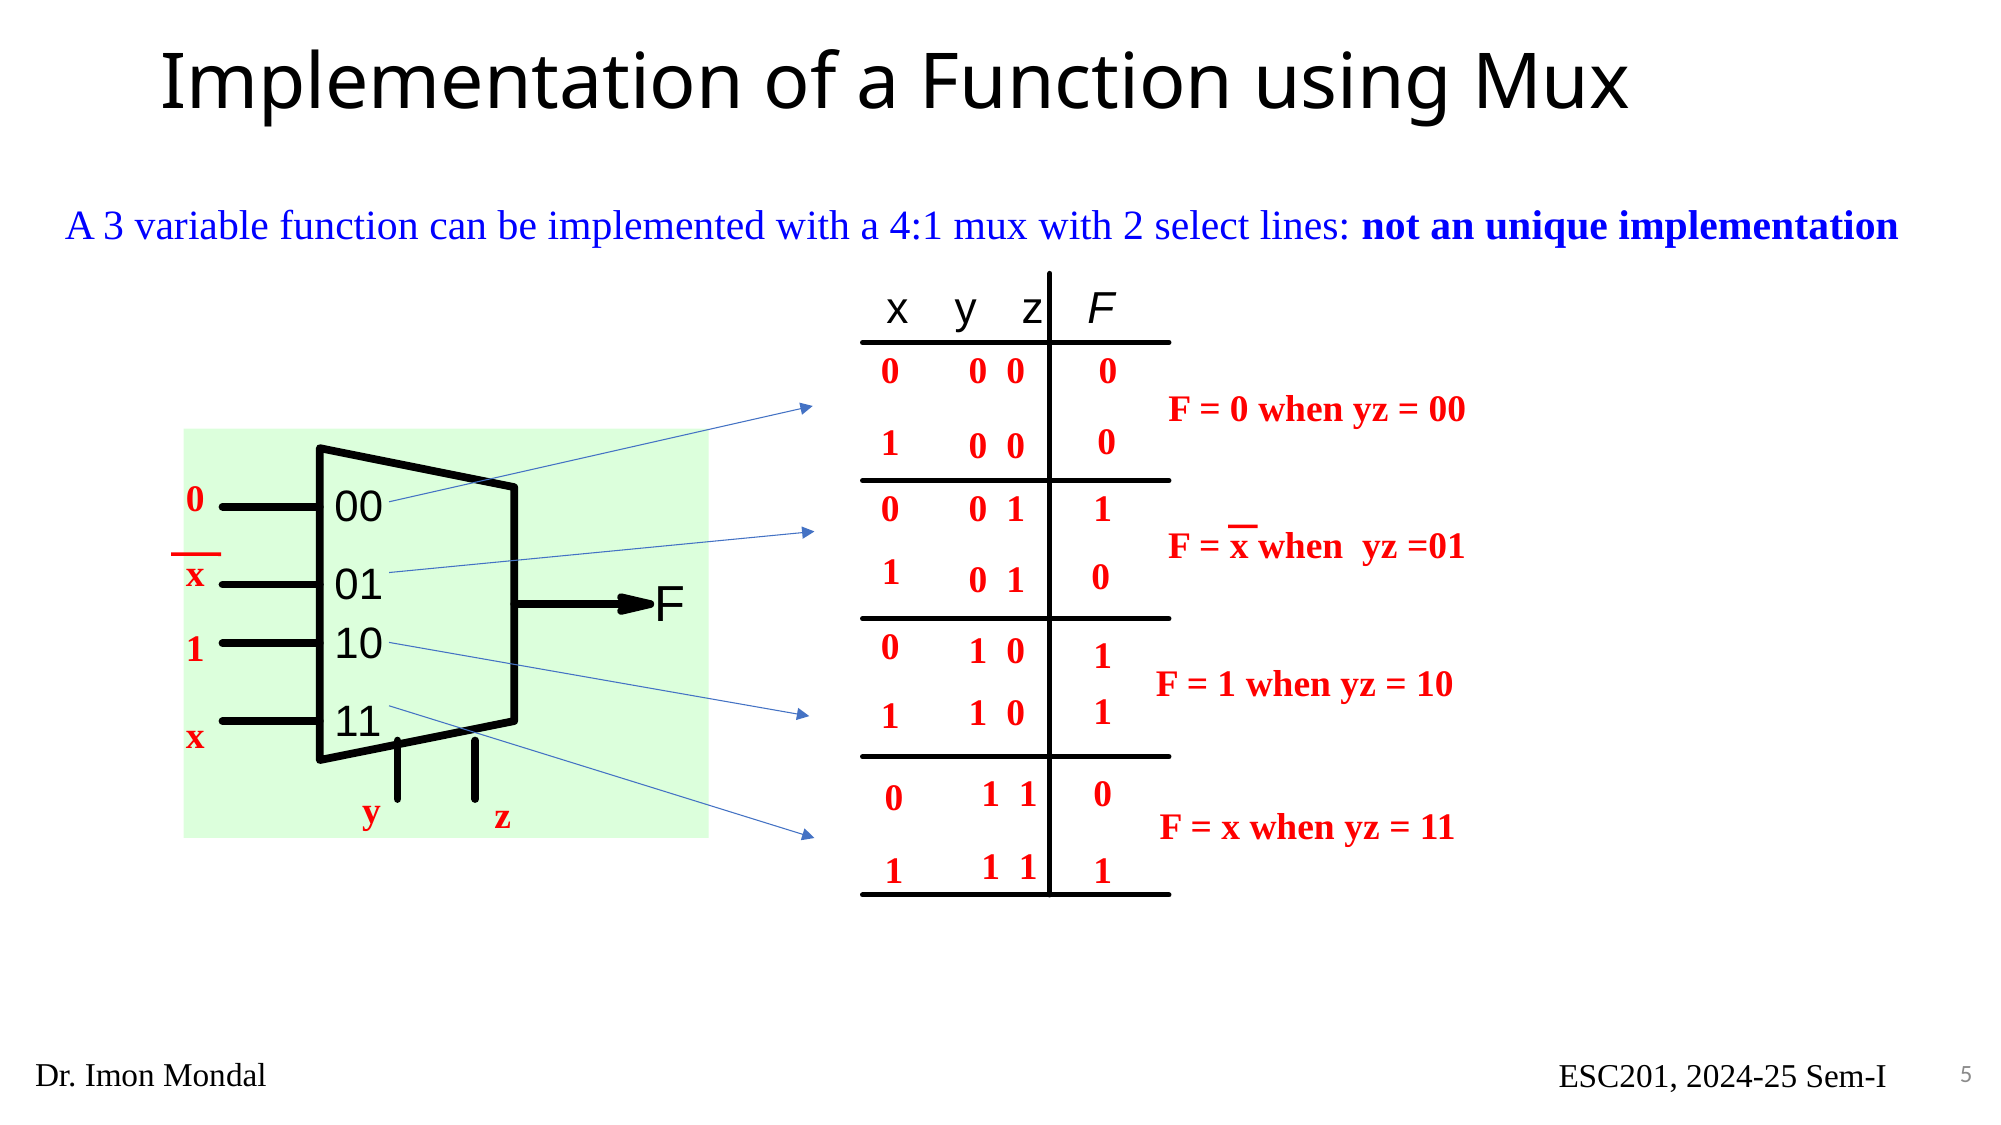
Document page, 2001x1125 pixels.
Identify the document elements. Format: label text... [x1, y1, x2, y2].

text_box 1 [869, 838, 921, 899]
text_box 0 [1082, 409, 1134, 470]
text_box 1 [867, 539, 919, 600]
text_box x [171, 541, 247, 601]
text_box 1 [171, 616, 223, 676]
chart [828, 238, 1203, 930]
text_box 1 1 1 1 [966, 762, 1053, 895]
text_box 0 [1083, 338, 1135, 399]
text_box F = x when yz =01 [1203, 513, 1554, 574]
text_box 0 [865, 614, 917, 675]
title Implementation of a Function using Mux [145, 19, 1871, 149]
text_box 0 [865, 476, 917, 537]
text_box 1 [1078, 476, 1130, 537]
text_box 1 [1078, 623, 1130, 679]
text_box 0 [1078, 761, 1130, 822]
text_box 0 [869, 765, 921, 826]
text_box 0 [171, 466, 223, 526]
text_box F = x when yz = 11 [1144, 794, 1545, 855]
text_box 0 [1076, 544, 1128, 605]
text_box 1 0 1 0 [953, 618, 1041, 741]
text_box 1 [865, 410, 917, 471]
text_box 0 [865, 338, 917, 399]
text_box 1 [1078, 838, 1130, 899]
text_box F = 1 when yz = 10 [1203, 651, 1541, 712]
text_box 1 [865, 683, 917, 744]
chart [183, 428, 709, 838]
text_box A 3 variable function can be implemented with a 4:1 mux with 2 select lines: not an unique implementation [50, 190, 1963, 256]
text_box y [347, 778, 396, 839]
text_box F = 0 when yz = 00 [1203, 376, 1554, 437]
text_box 0 1 0 1 [953, 476, 1041, 608]
text_box 1 [1078, 679, 1130, 740]
text_box z [479, 783, 527, 844]
text_box x [171, 703, 223, 764]
text_box 0 0 0 0 [953, 338, 1041, 474]
